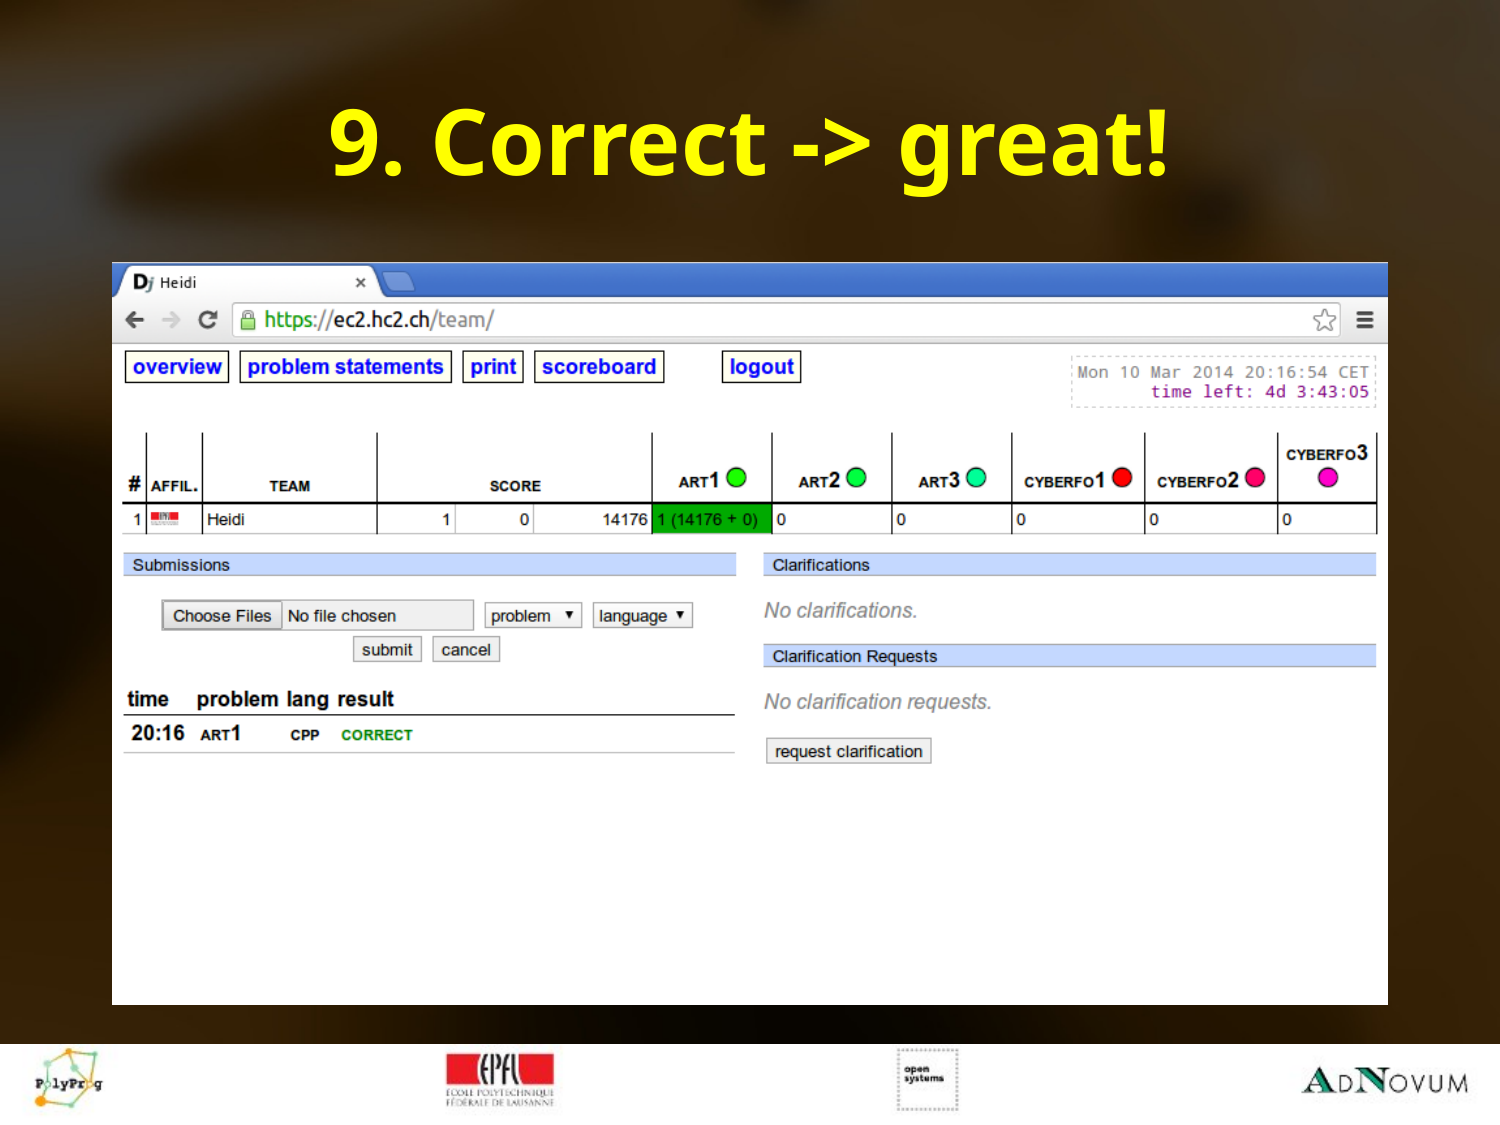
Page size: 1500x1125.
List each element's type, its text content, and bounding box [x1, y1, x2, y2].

picture [0, 0, 1500, 1120]
title 9. Correct -> great! [75, 45, 1425, 233]
